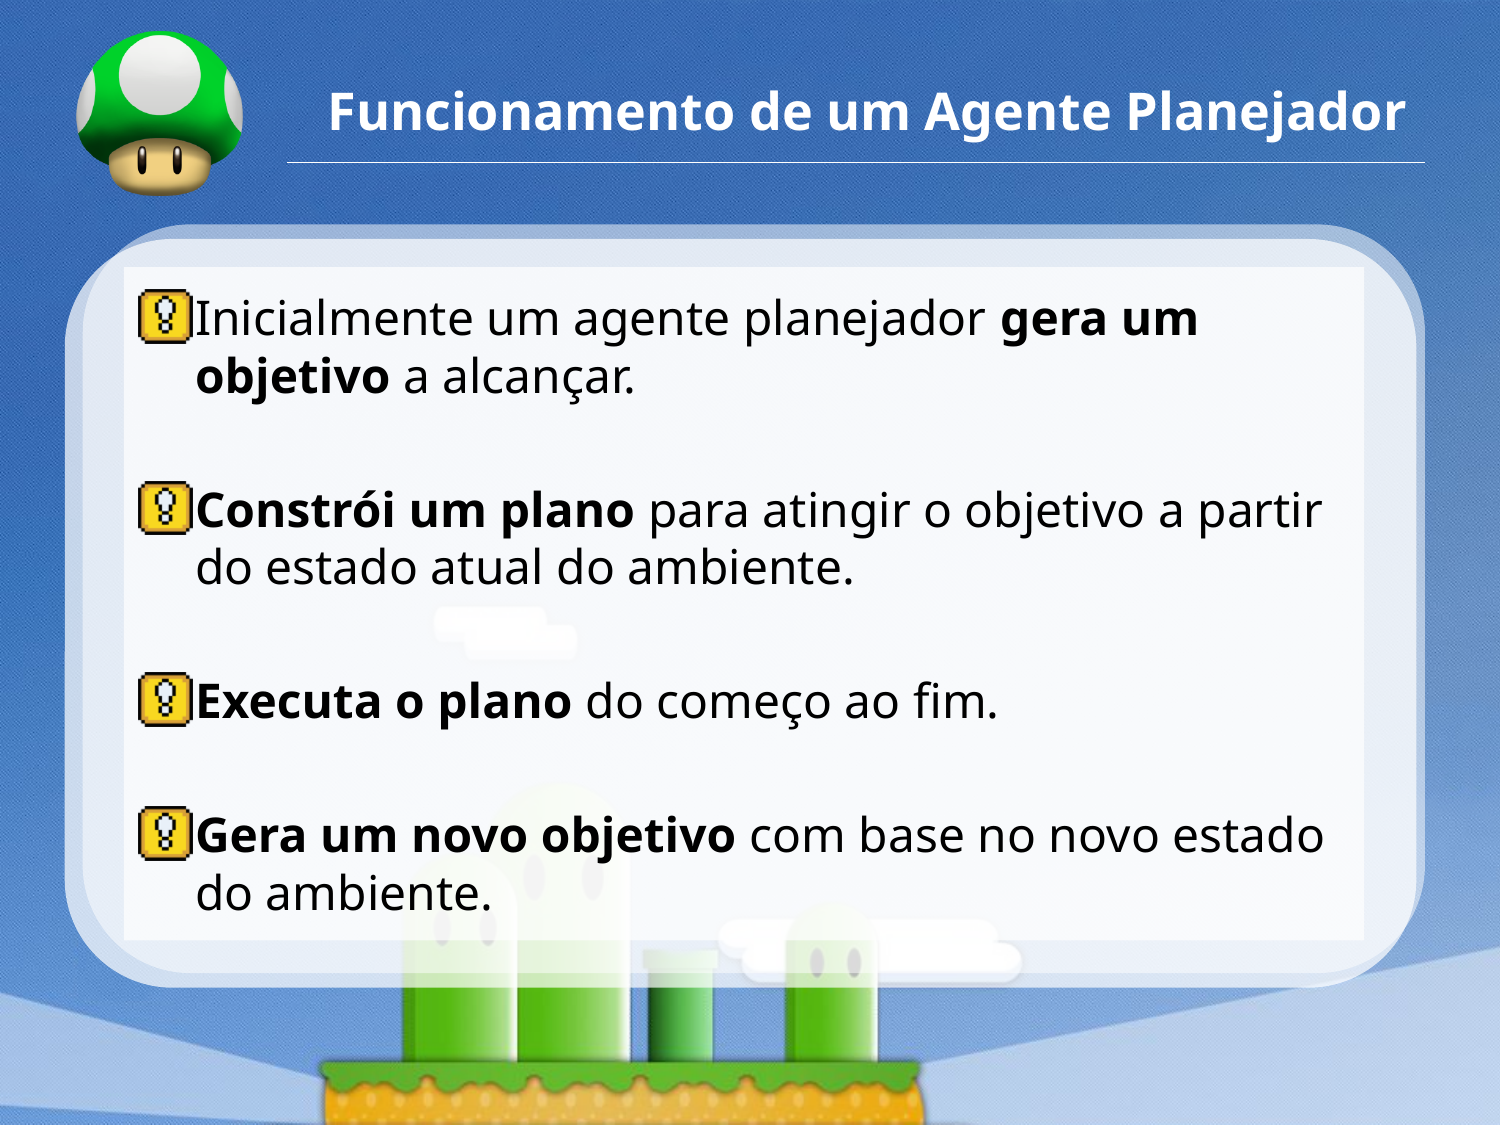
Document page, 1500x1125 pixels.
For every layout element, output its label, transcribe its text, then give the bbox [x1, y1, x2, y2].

title Funcionamento de um Agente Planejador [312, 37, 1425, 183]
list Inicialmente um agente planejador gera um objetivo a alcançar. Constrói um plano para atingir o objetivo a partir do estado atual do ambiente. Executa o plano do começo ao fim. Gera um novo objetivo com base no novo estado do ambiente. [123, 267, 1365, 941]
picture [0, 0, 1500, 1125]
